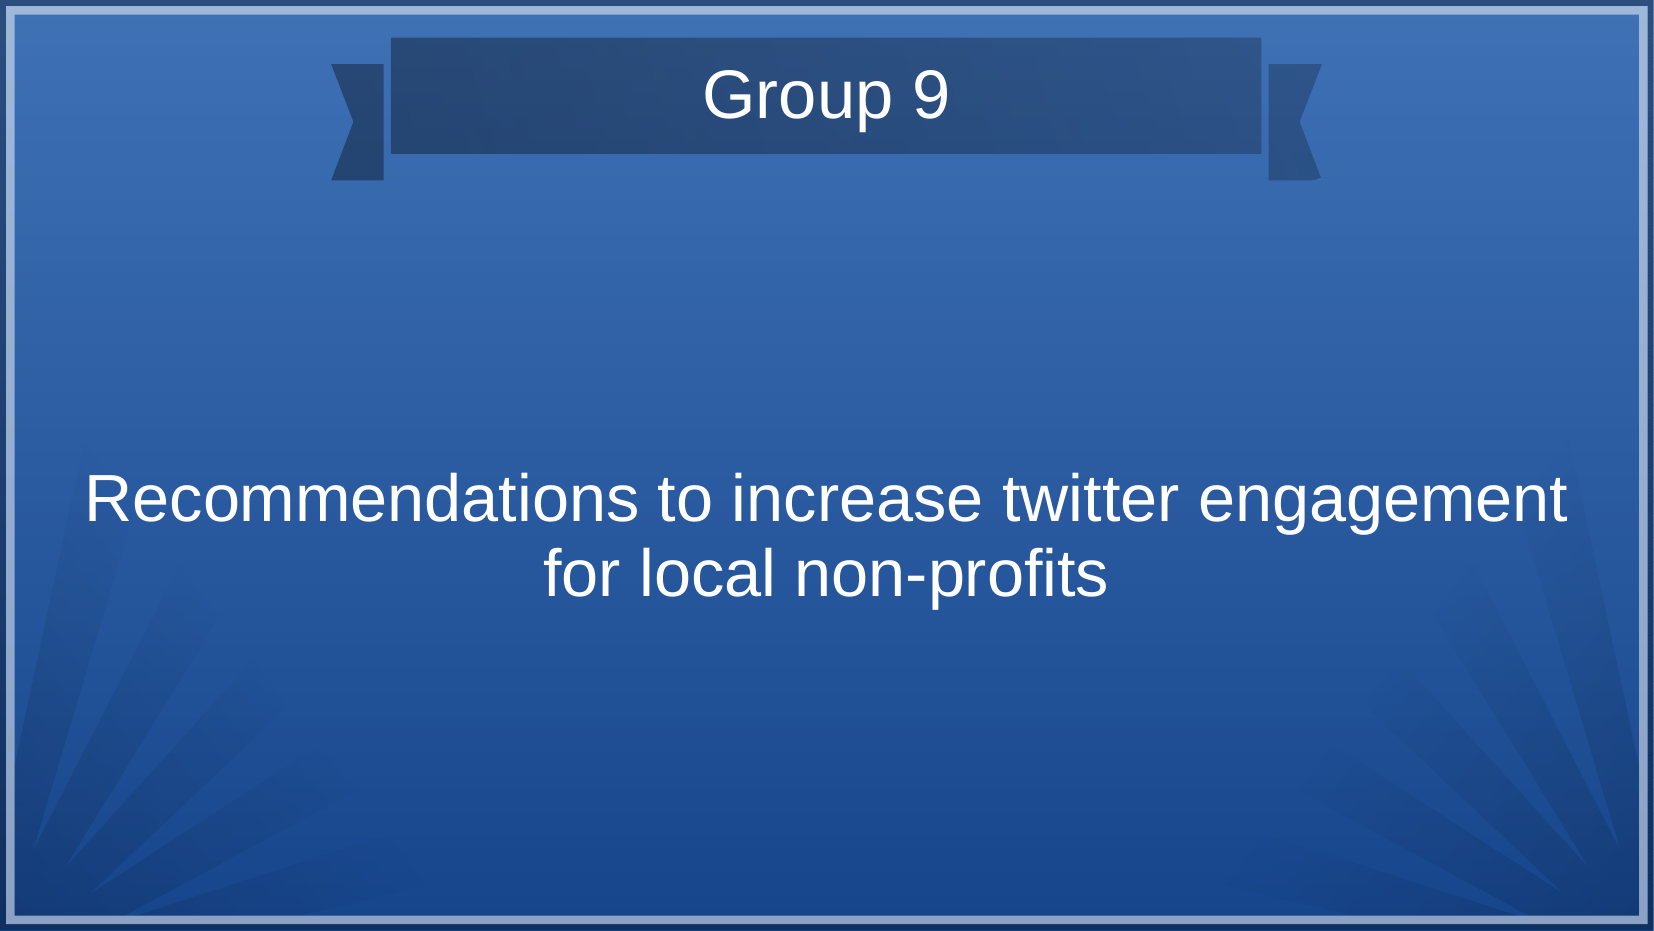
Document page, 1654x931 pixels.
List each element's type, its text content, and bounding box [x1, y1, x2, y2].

title Group 9 [389, 35, 1264, 154]
subtitle Recommendations to increase twitter engagement for local non-profits [82, 224, 1571, 848]
